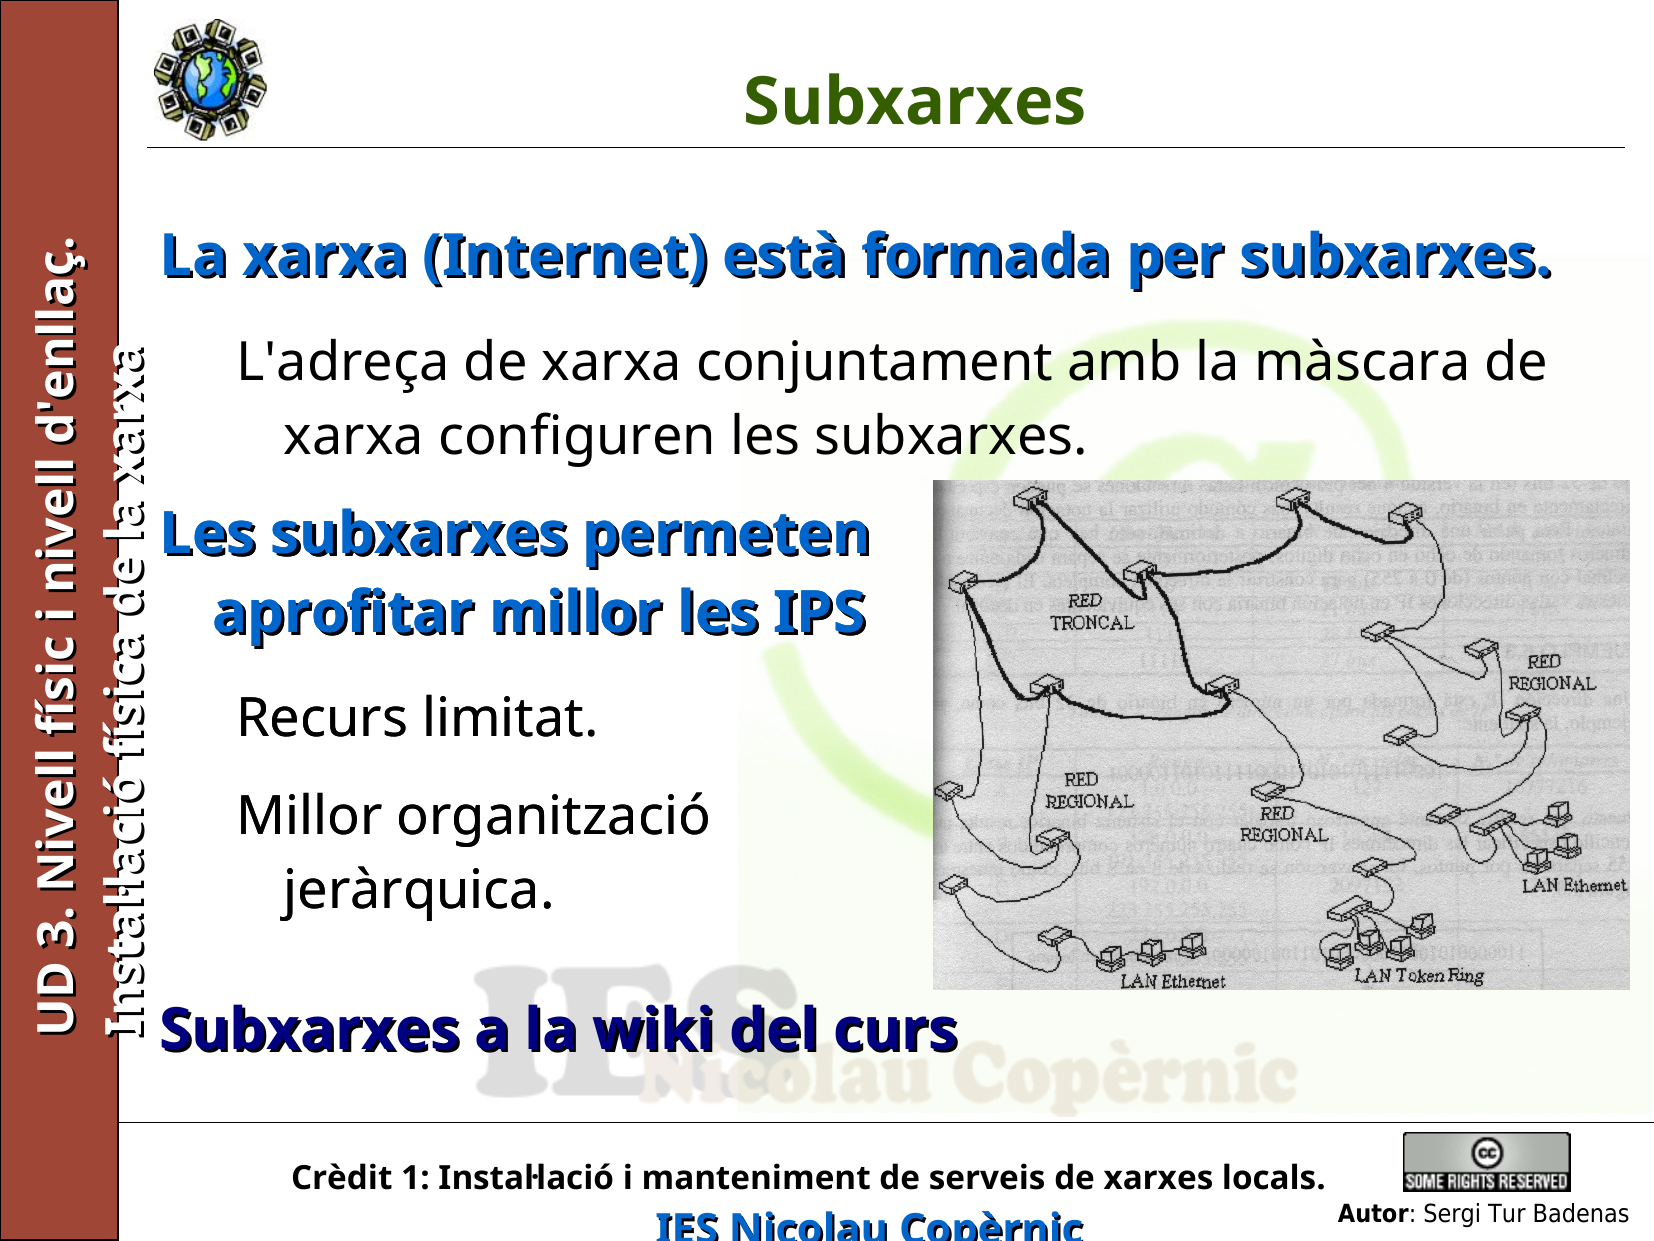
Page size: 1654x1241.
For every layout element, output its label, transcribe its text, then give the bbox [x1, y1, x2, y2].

title Subxarxes [171, 49, 1654, 148]
list La xarxa (Internet) està formada per subxarxes. L'adreça de xarxa conjuntament amb la màscara de xarxa configuren les subxarxes. [141, 213, 1619, 451]
picture [466, 252, 1654, 987]
list Subxarxes a la wiki del curs [141, 987, 1654, 1224]
picture [154, 19, 268, 142]
list Les subxarxes permeten aprofitar millor les IPS Recurs limitat. Millor organització jeràrquica. [141, 491, 901, 902]
